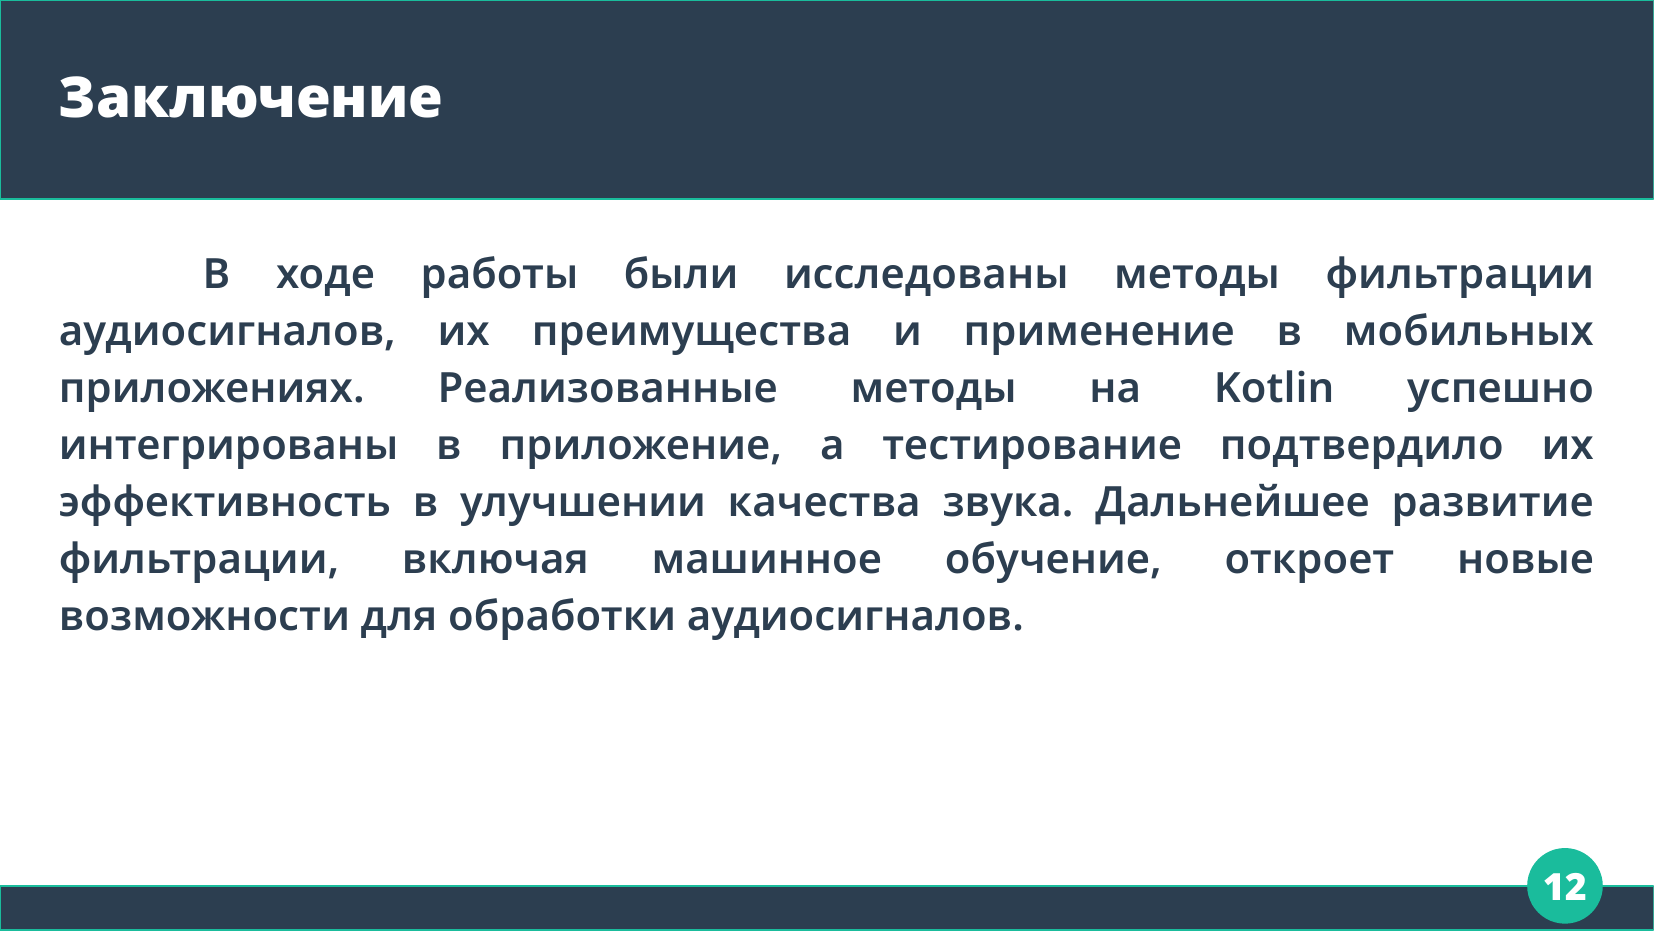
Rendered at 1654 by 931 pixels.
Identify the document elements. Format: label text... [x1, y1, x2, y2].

list В ходе работы были исследованы методы фильтрации аудиосигналов, их преимущества и применение в мобильных приложениях. Реализованные методы на Kotlin успешно интегрированы в приложение, а тестирование подтвердило их эффективность в улучшении качества звука. Дальнейшее развитие фильтрации, включая машинное обучение, откроет новые возможности для обработки аудиосигналов. [59, 243, 1595, 864]
title Заключение [59, 37, 1595, 156]
